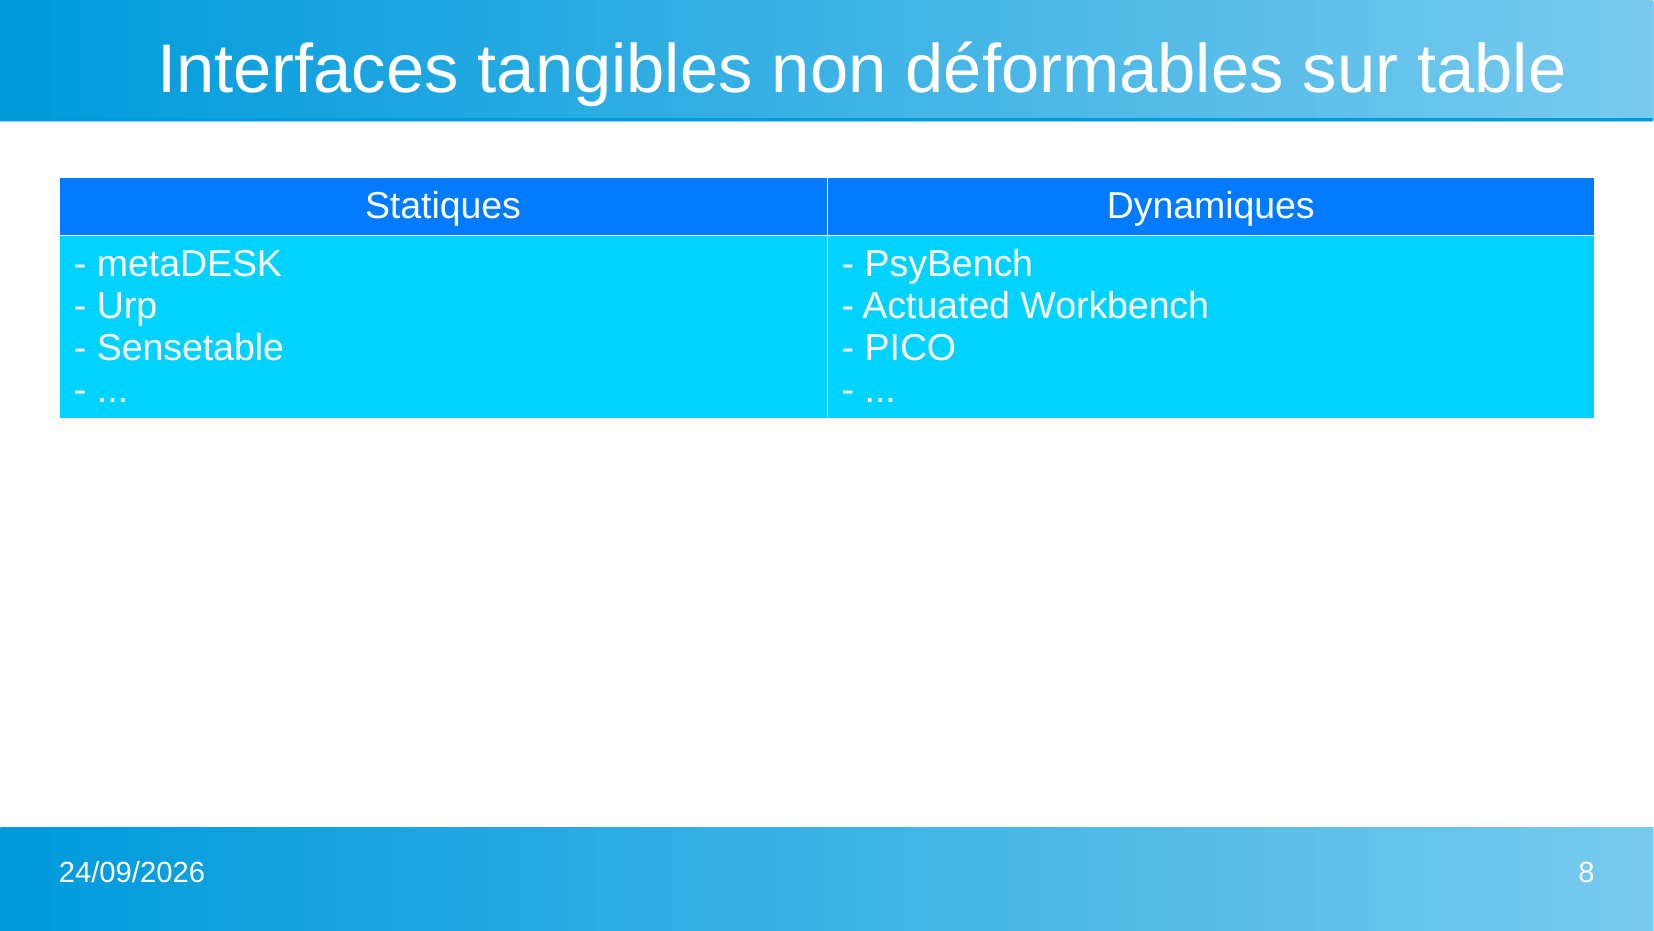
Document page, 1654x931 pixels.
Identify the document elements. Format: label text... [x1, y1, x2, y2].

table_cell - PsyBench - Actuated Workbench - PICO - ... [828, 236, 1594, 418]
title Interfaces tangibles non déformables sur table [59, 29, 1595, 108]
table_cell - metaDESK - Urp - Sensetable - ... [60, 236, 827, 418]
table_header Statiques [60, 178, 827, 235]
table_header Dynamiques [828, 178, 1594, 235]
